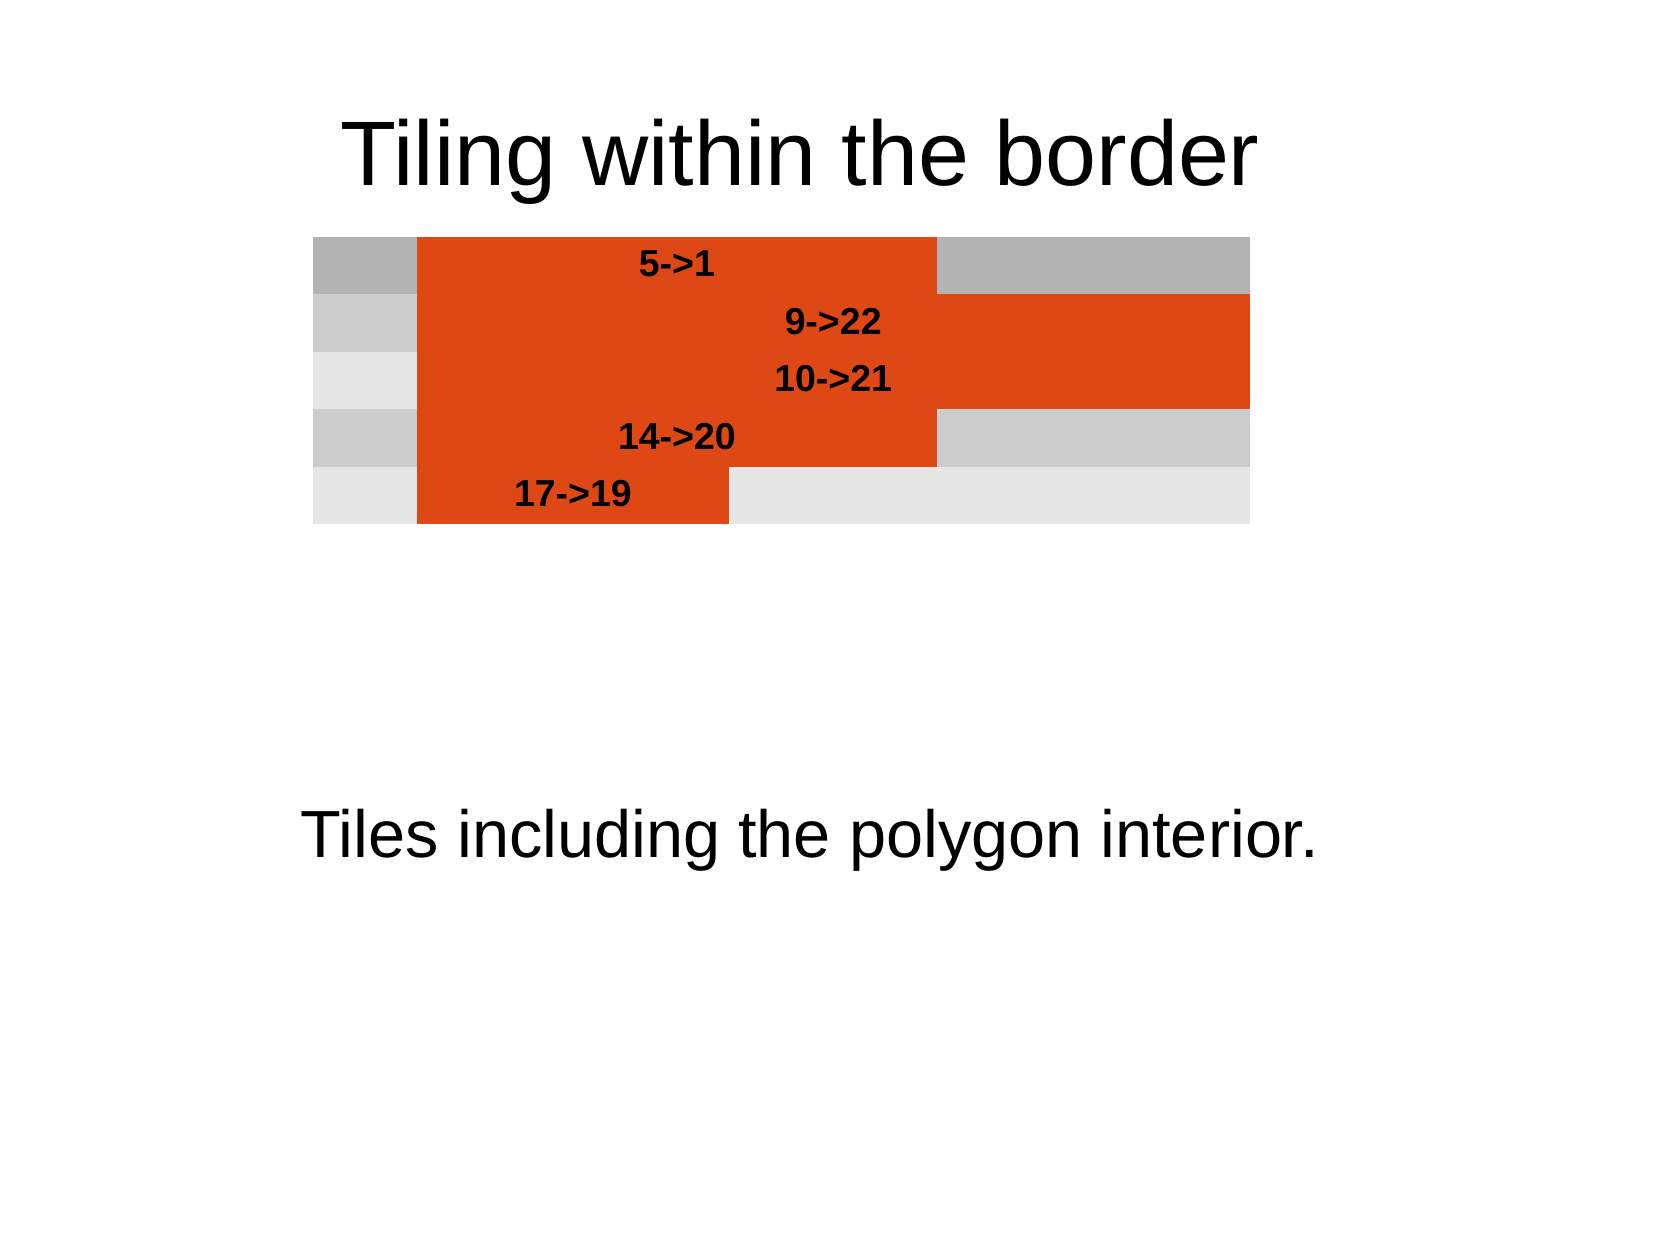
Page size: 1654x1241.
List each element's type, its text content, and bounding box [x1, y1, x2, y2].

table_header [313, 237, 417, 294]
table_cell 14->20 [417, 409, 937, 467]
table_cell [729, 467, 833, 524]
table_cell [937, 409, 1041, 467]
table_cell [313, 467, 417, 524]
table_cell [1041, 467, 1145, 524]
table_cell [313, 352, 417, 409]
table_header [937, 237, 1041, 294]
table_cell 10->21 [417, 352, 1250, 409]
table_cell [1145, 467, 1250, 524]
table_cell [833, 467, 937, 524]
table_header [1041, 237, 1145, 294]
table_cell [313, 409, 417, 467]
table_header [1145, 237, 1250, 294]
title Tiling within the border [56, 102, 1546, 206]
table_cell [1145, 409, 1250, 467]
table_cell [313, 294, 417, 352]
table_cell [1041, 409, 1145, 467]
table_cell 17->19 [417, 467, 729, 524]
table_cell 9->22 [417, 294, 1250, 352]
table_header 5->1 [417, 237, 937, 294]
subtitle Tiles including the polygon interior. [82, 645, 1538, 1024]
table_cell [937, 467, 1041, 524]
